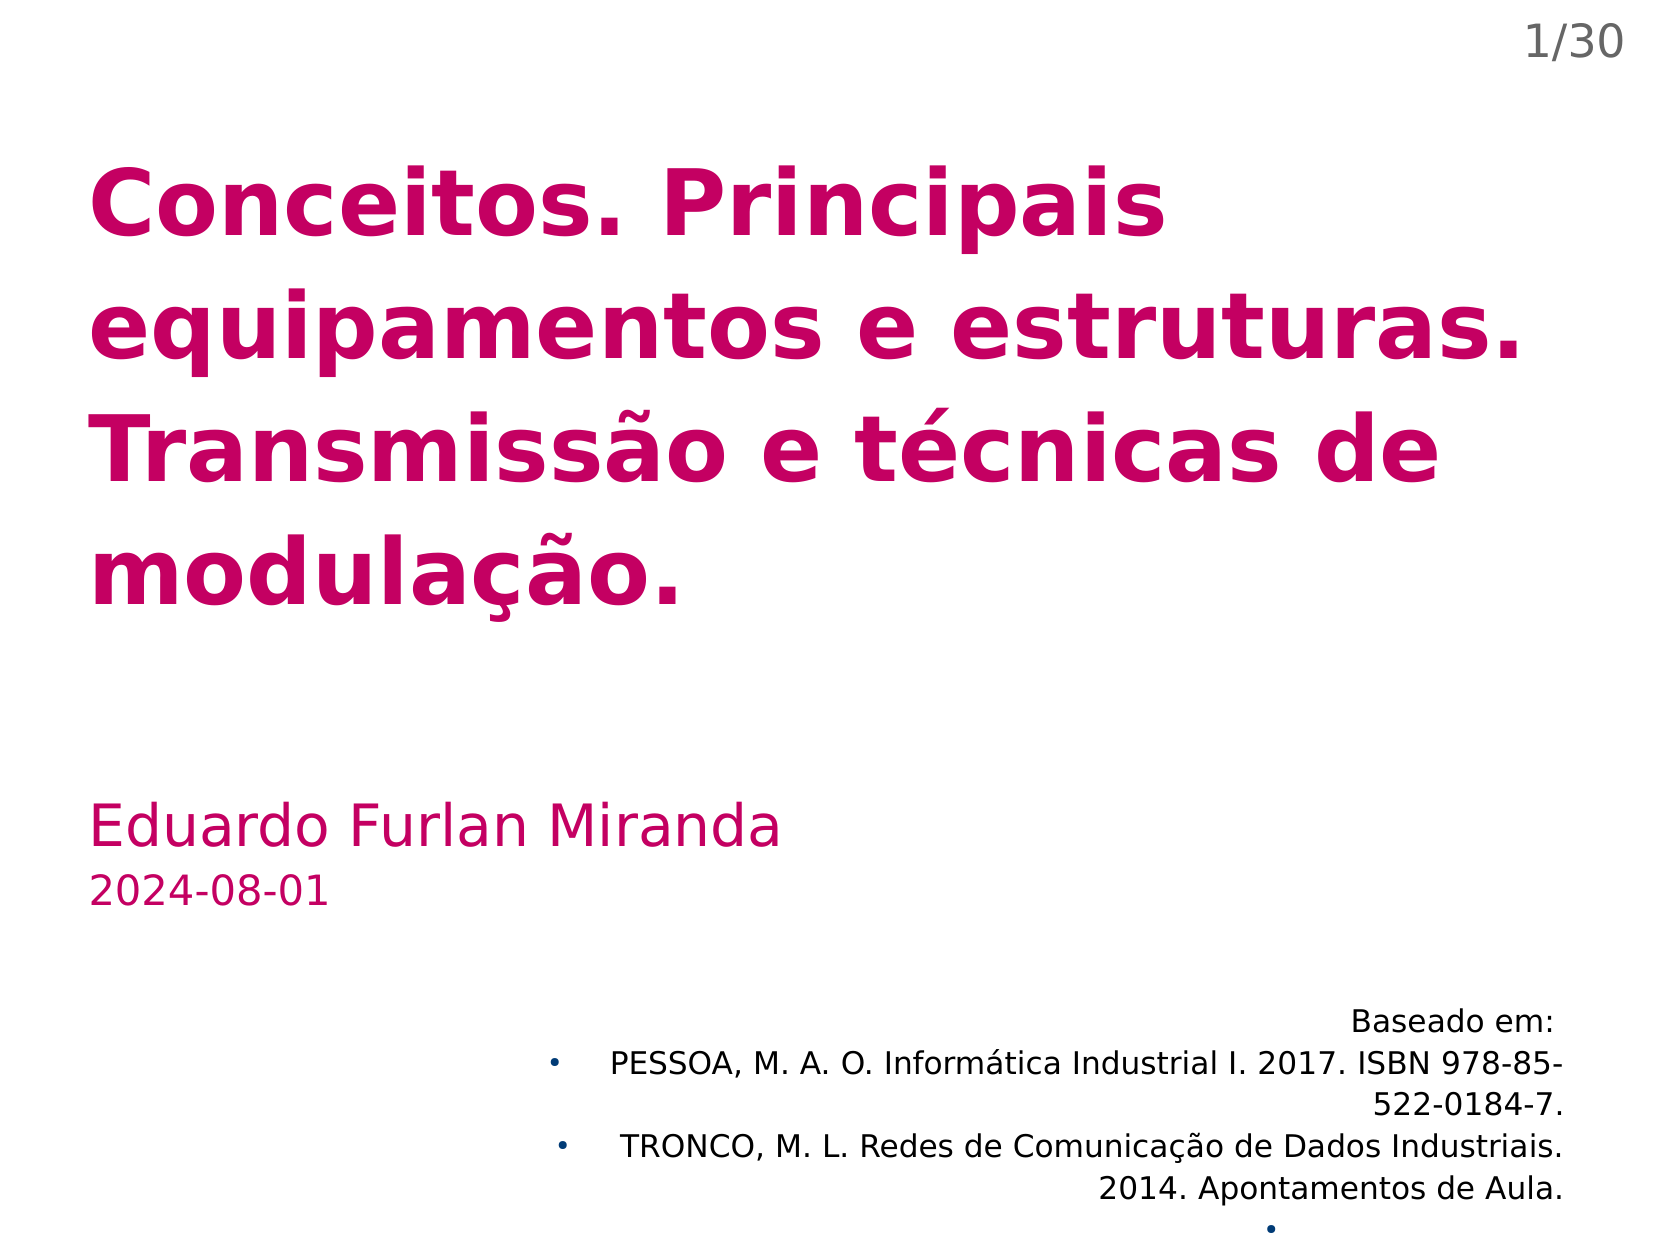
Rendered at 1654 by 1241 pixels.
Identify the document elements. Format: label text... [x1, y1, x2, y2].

title Conceitos. Principais equipamentos e estruturas. Transmissão e técnicas de modulação. Eduardo Furlan Miranda 2024-08-01 [88, 29, 1565, 1021]
list Baseado em: PESSOA, M. A. O. Informática Industrial I. 2017. ISBN 978-85-522-0184-7. TRONCO, M. L. Redes de Comunicação de Dados Industriais. 2014. Apontamentos de Aula. [510, 998, 1565, 1211]
